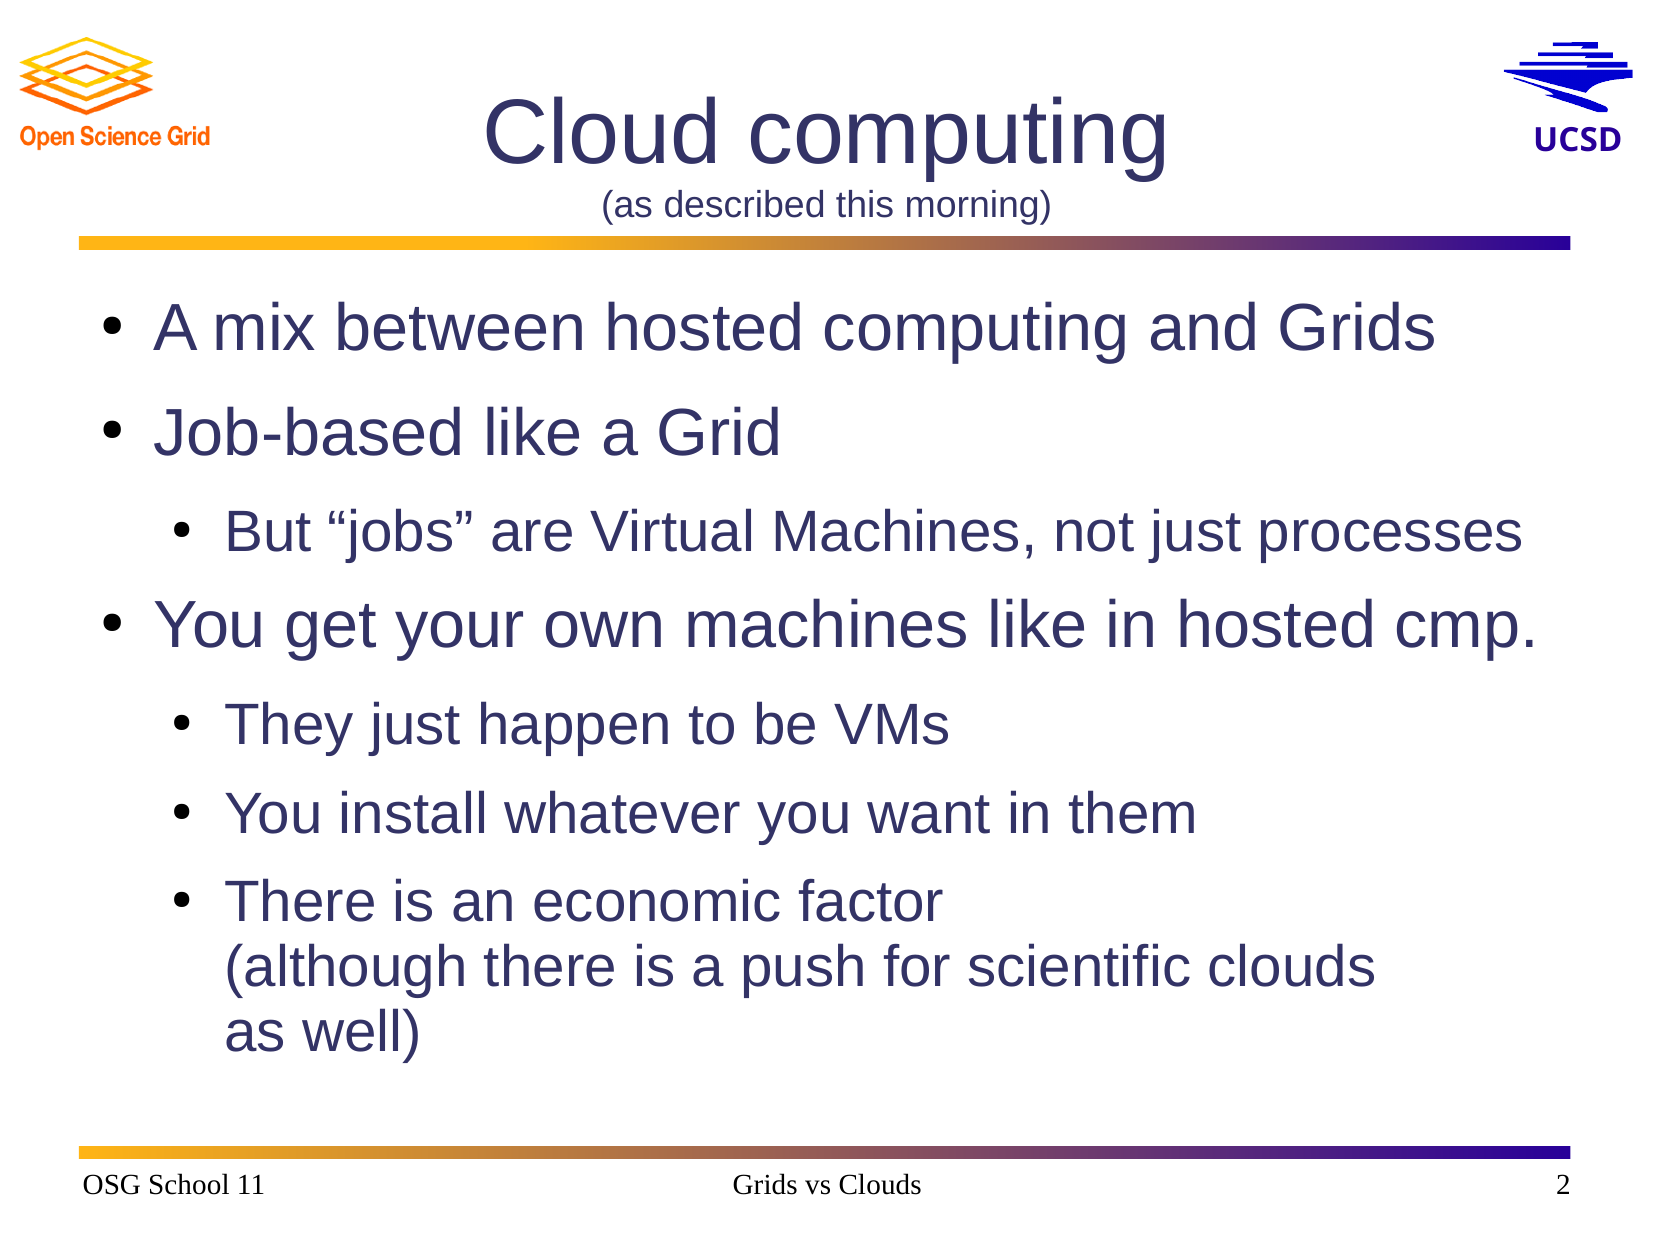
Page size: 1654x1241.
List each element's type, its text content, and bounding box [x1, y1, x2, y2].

picture [1495, 42, 1637, 118]
title Cloud computing (as described this morning) [82, 49, 1571, 257]
list A mix between hosted computing and Grids Job-based like a Grid But “jobs” are Virtual Machines, not just processes You get your own machines like in hosted cmp. They just happen to be VMs You install whatever you want in them There is an economic factor (although there is a push for scientific clouds as well) [82, 290, 1571, 1109]
picture [0, 14, 229, 167]
